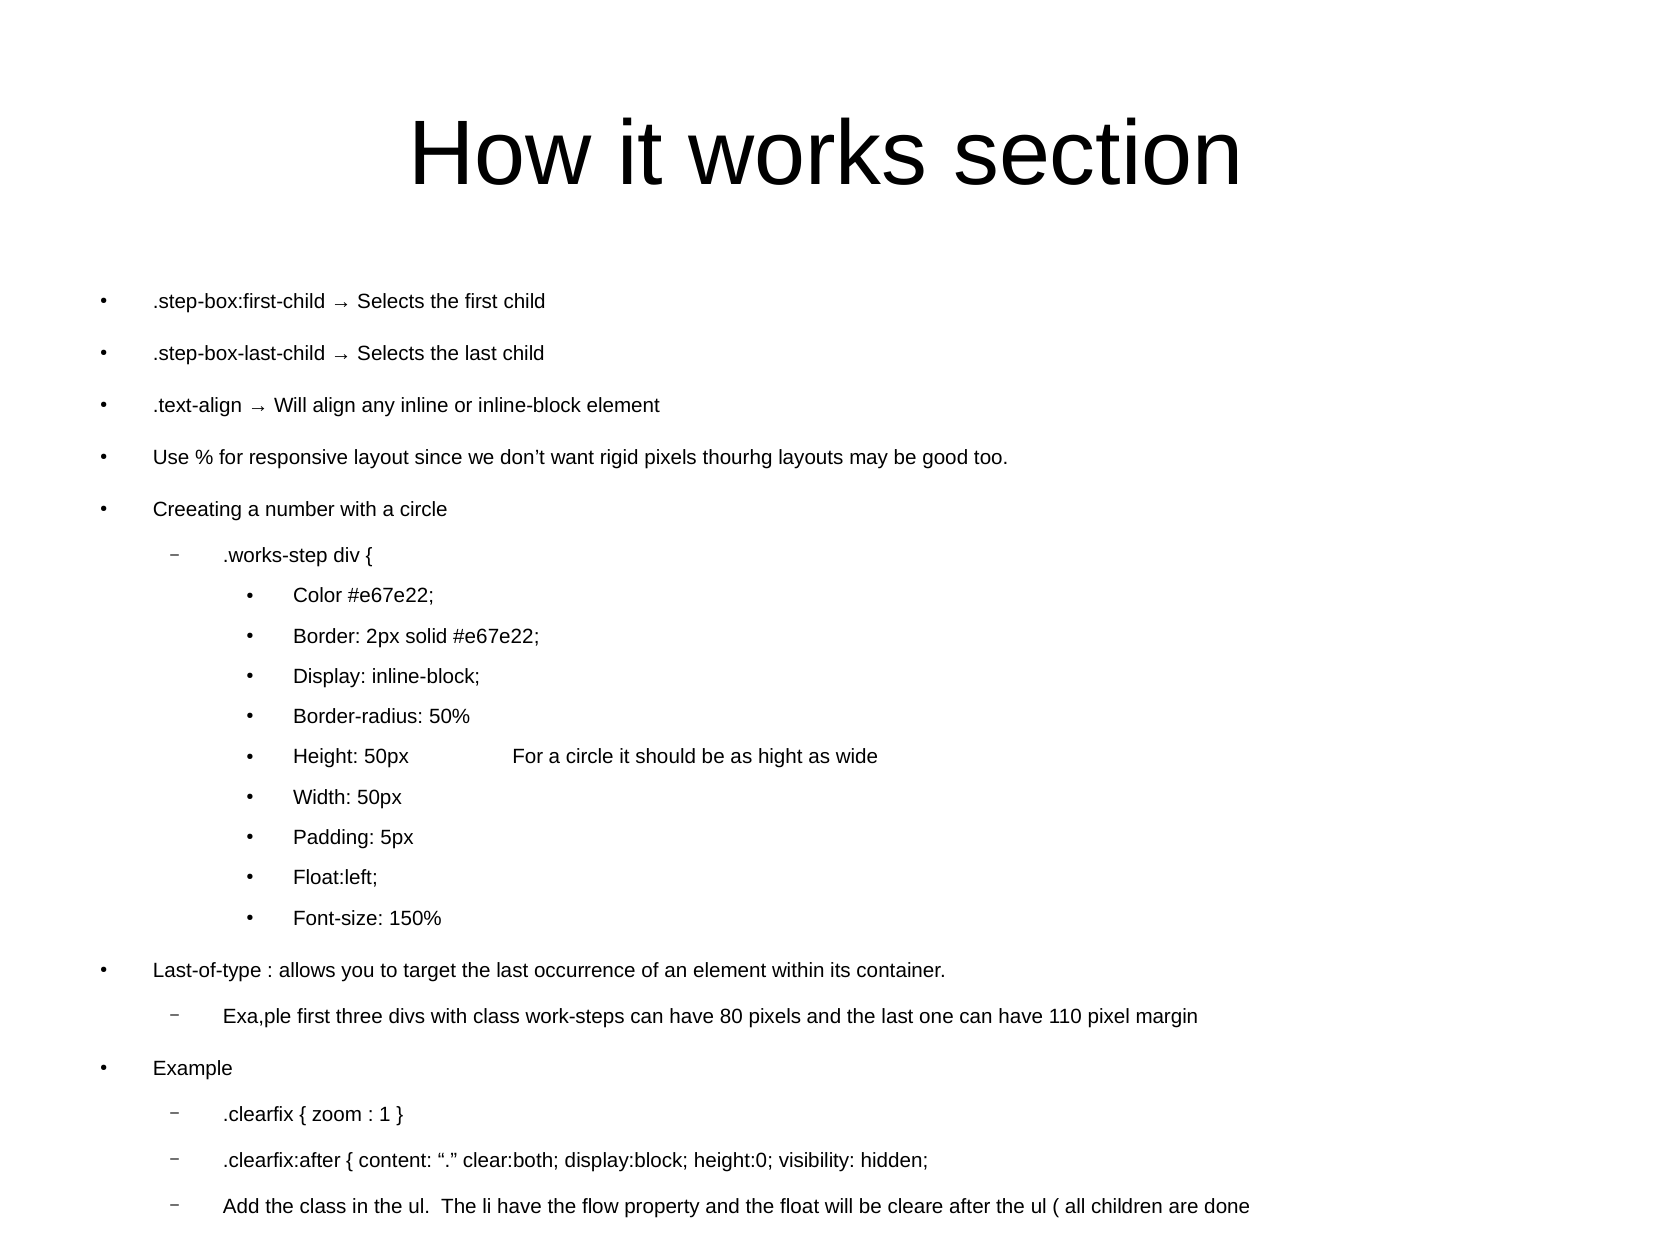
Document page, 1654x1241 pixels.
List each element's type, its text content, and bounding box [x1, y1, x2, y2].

list .step-box:first-child → Selects the first child .step-box-last-child → Selects the last child .text-align → Will align any inline or inline-block element Use % for responsive layout since we don’t want rigid pixels thourhg layouts may be good too. Creeating a number with a circle .works-step div { Color #e67e22; Border: 2px solid #e67e22; Display: inline-block; Border-radius: 50% Height: 50px For a circle it should be as hight as wide Width: 50px Padding: 5px Float:left; Font-size: 150% Last-of-type : allows you to target the last occurrence of an element within its container. Exa,ple first three divs with class work-steps can have 80 pixels and the last one can have 110 pixel margin Example .clearfix { zoom : 1 } .clearfix:after { content: “.” clear:both; display:block; height:0; visibility: hidden; Add the class in the ul. The li have the flow property and the float will be cleare after the ul ( all children are done [82, 290, 1571, 1229]
title How it works section [82, 49, 1571, 257]
